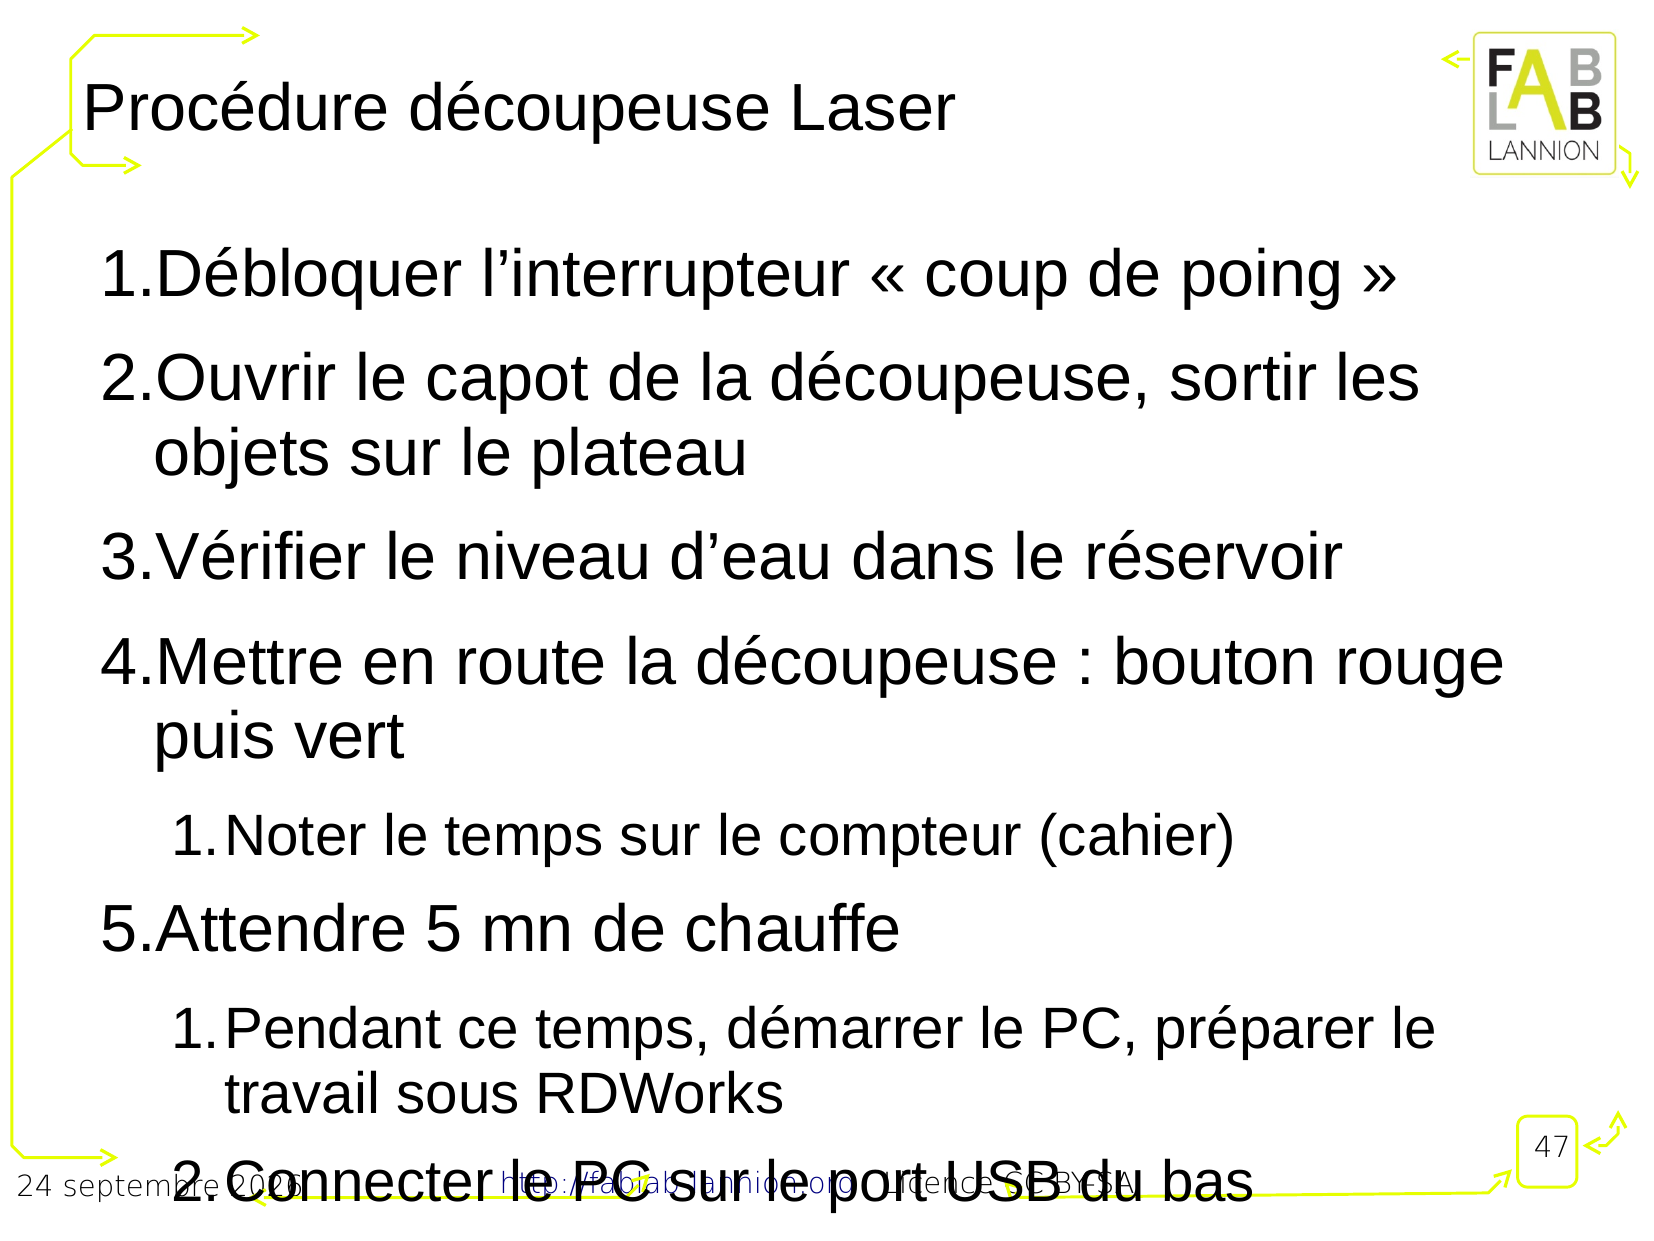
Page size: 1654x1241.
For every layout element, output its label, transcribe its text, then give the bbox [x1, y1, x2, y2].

list Débloquer l’interrupteur « coup de poing » Ouvrir le capot de la découpeuse, sortir les objets sur le plateau Vérifier le niveau d’eau dans le réservoir Mettre en route la découpeuse : bouton rouge puis vert Noter le temps sur le compteur (cahier) Attendre 5 mn de chauffe Pendant ce temps, démarrer le PC, préparer le travail sous RDWorks Connecter le PC sur le port USB du bas Se servir de la minuterie branchée sur le port USB du haut [82, 236, 1571, 1099]
title Procédure découpeuse Laser [82, 49, 1441, 166]
picture [1470, 29, 1619, 178]
